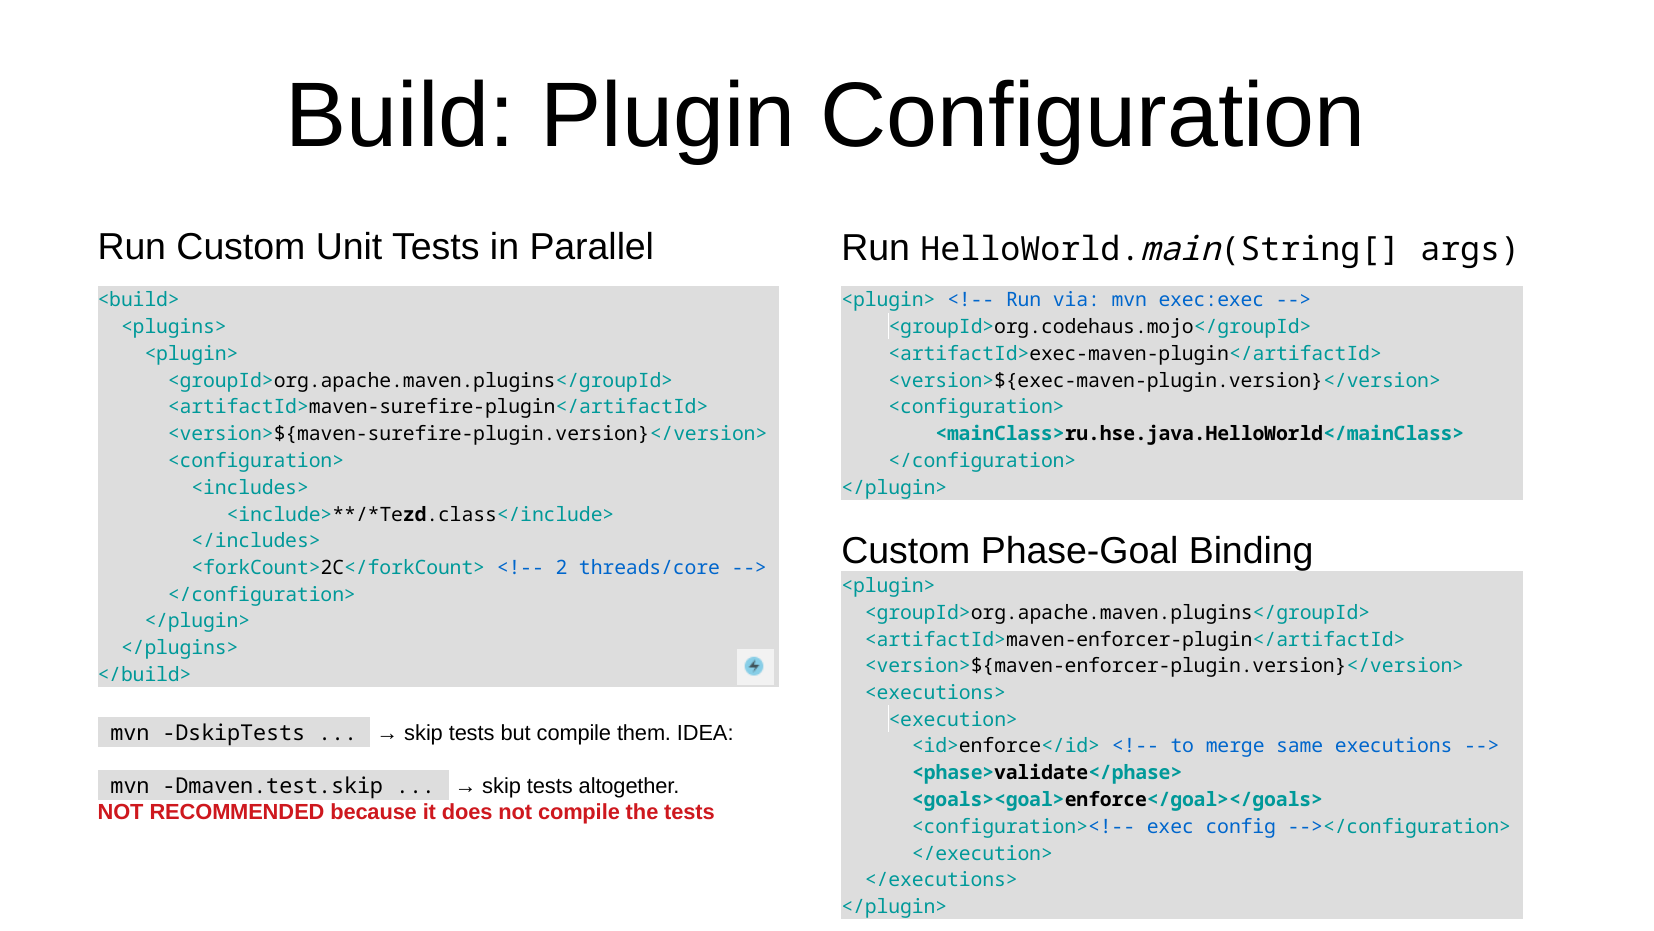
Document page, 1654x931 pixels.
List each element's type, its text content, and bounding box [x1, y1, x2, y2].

picture [737, 649, 774, 685]
table_cell <build> <plugins> <plugin> <groupId>org.apache.maven.plugins</groupId> <artifactId>maven-surefire-plugin</artifactId> <version>${maven-surefire-plugin.version}</version> <configuration> <includes> <include>**/*Tezd.class</include> </includes> <forkCount>2C</forkCount> <!-- 2 threads/core --> </configuration> </plugin> </plugins> </build> mvn -DskipTests ... → skip tests but compile them. IDEA: mvn -Dmaven.test.skip ... → skip tests altogether. NOT RECOMMENDED because it does not compile the tests [84, 279, 827, 927]
table_cell <plugin> <!-- Run via: mvn exec:exec --> <groupId>org.codehaus.mojo</groupId> <artifactId>exec-maven-plugin</artifactId> <version>${exec-maven-plugin.version}</version> <configuration> <mainClass>ru.hse.java.HelloWorld</mainClass> </configuration> </plugin> Custom Phase-Goal Binding <plugin> <groupId>org.apache.maven.plugins</groupId> <artifactId>maven-enforcer-plugin</artifactId> <version>${maven-enforcer-plugin.version}</version> <executions> <execution> <id>enforce</id> <!-- to merge same executions --> <phase>validate</phase> <goals><goal>enforce</goal></goals> <configuration><!-- exec config --></configuration> </execution> </executions> </plugin> [828, 279, 1571, 927]
table_header Run Custom Unit Tests in Parallel [84, 219, 827, 278]
title Build: Plugin Configuration [82, 37, 1571, 193]
table_header Run HelloWorld.main(String[] args) [828, 219, 1571, 278]
